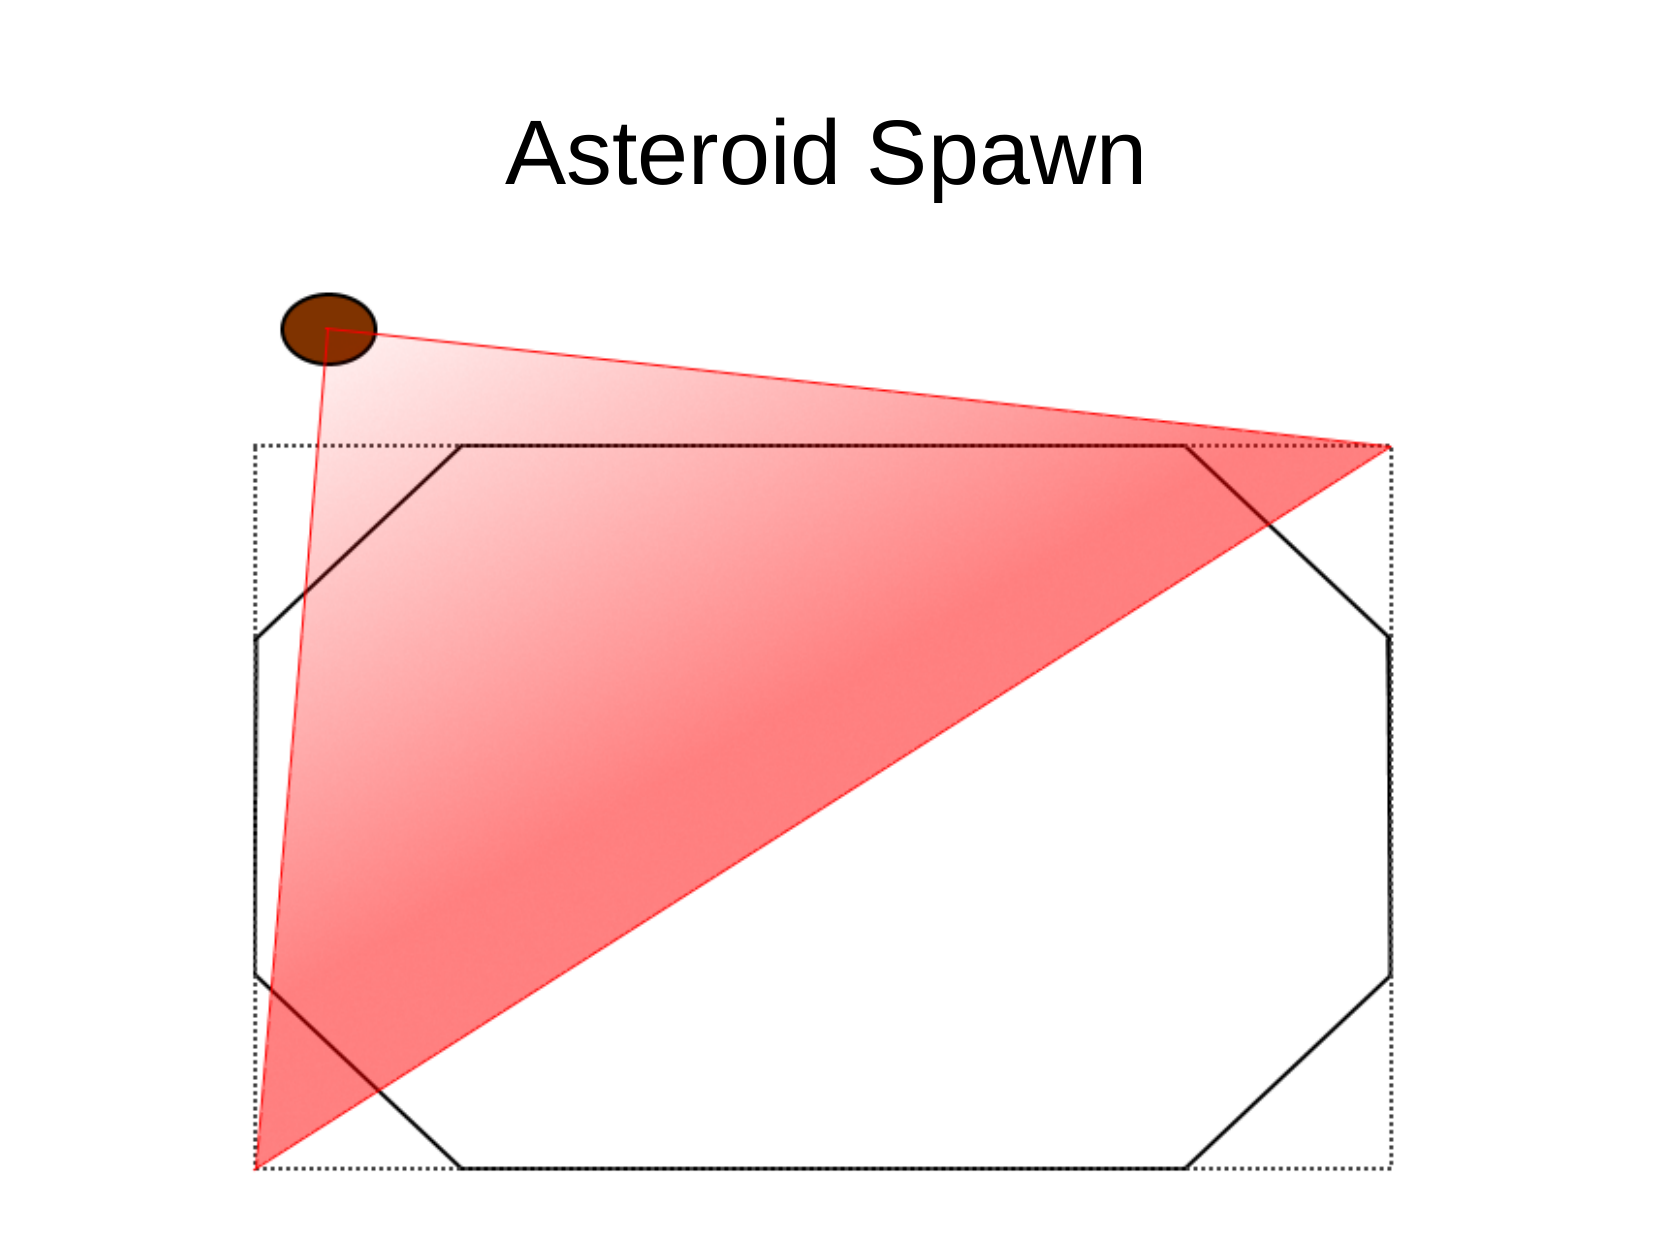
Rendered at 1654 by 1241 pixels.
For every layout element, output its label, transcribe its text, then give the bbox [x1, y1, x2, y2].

picture [56, 231, 1607, 1241]
title Asteroid Spawn [82, 49, 1571, 231]
